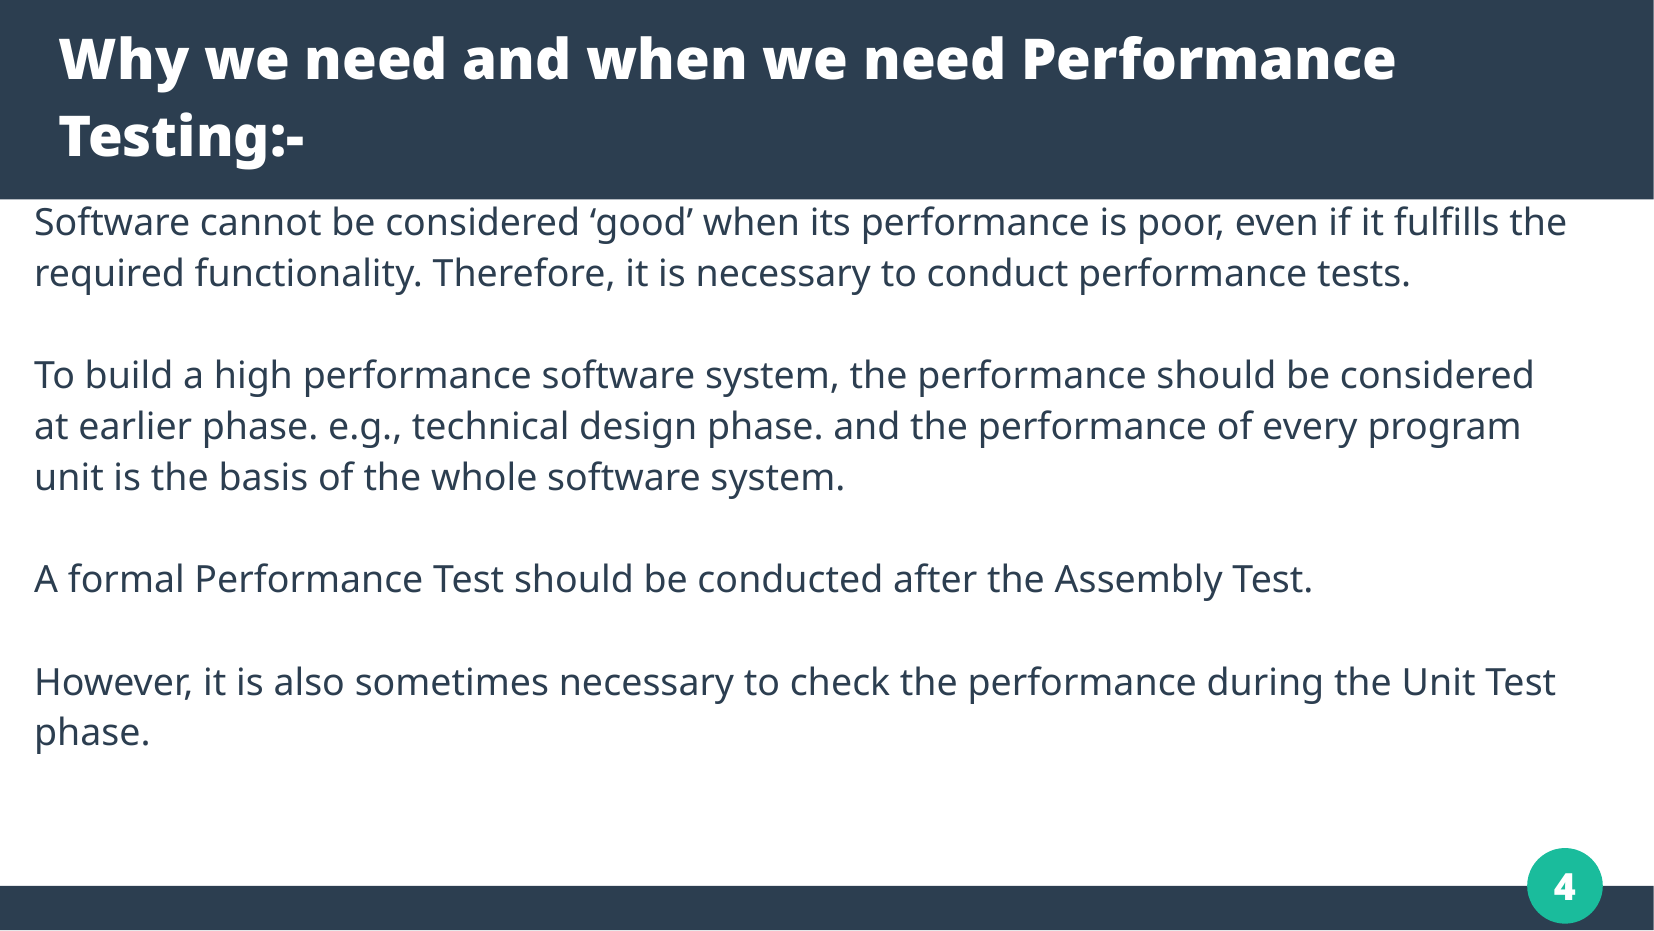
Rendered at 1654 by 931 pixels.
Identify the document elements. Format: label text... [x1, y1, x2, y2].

text_box Software cannot be considered ‘good’ when its performance is poor, even if it fulfills the required functionality. Therefore, it is necessary to conduct performance tests. To build a high performance software system, the performance should be considered at earlier phase. e.g., technical design phase. and the performance of every program unit is the basis of the whole software system. A formal Performance Test should be conducted after the Assembly Test. However, it is also sometimes necessary to check the performance during the Unit Test phase. [19, 240, 1595, 713]
title Why we need and when we need Performance Testing:- [59, 37, 1595, 155]
